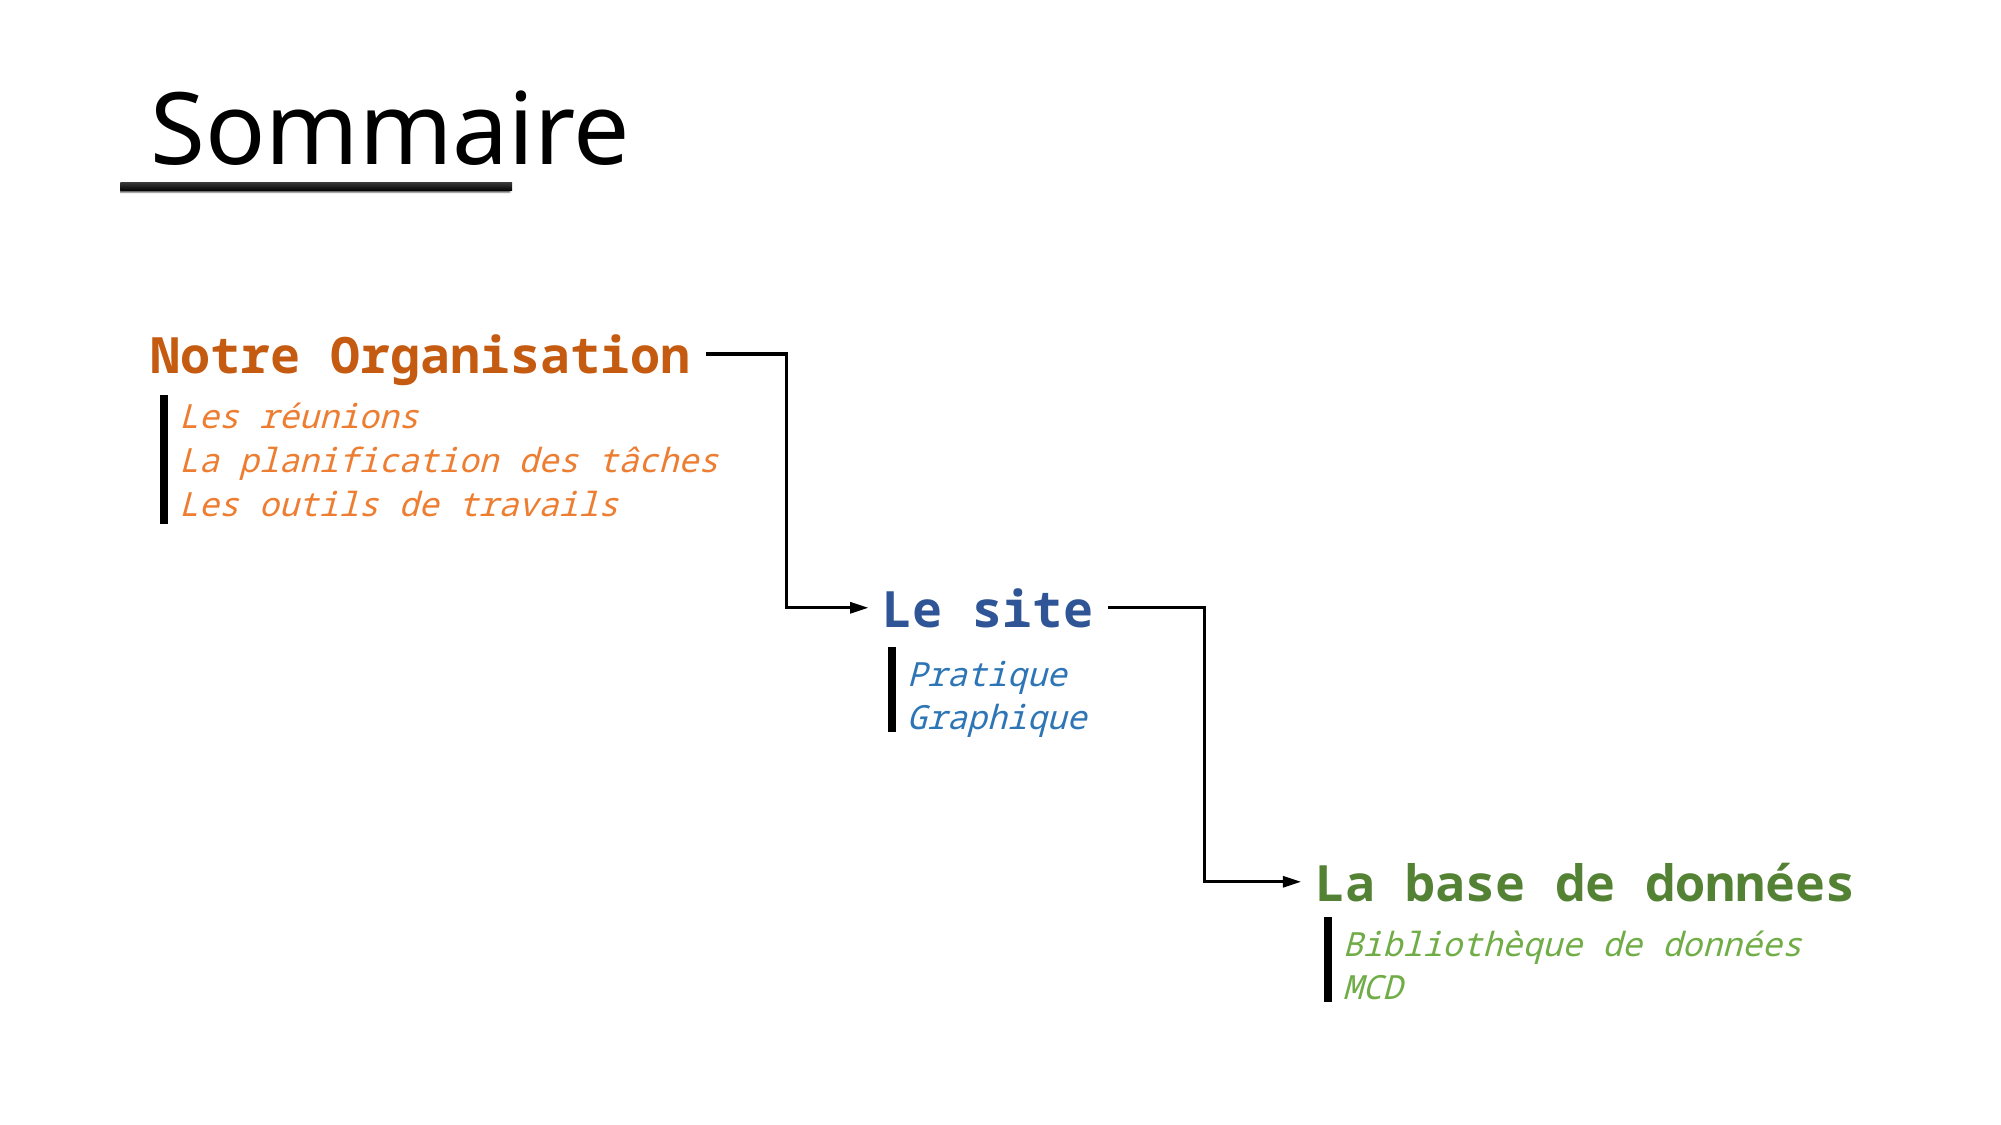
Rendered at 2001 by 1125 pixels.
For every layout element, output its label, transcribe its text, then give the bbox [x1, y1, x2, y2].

text_box [1325, 918, 1331, 1001]
text_box Les réunions [163, 388, 416, 431]
text_box La base de données [1300, 843, 1833, 920]
text_box Notre Organisation [135, 316, 668, 392]
text_box [889, 648, 895, 731]
text_box [120, 182, 135, 191]
text_box Le site [867, 569, 1094, 646]
text_box Graphique [891, 689, 1088, 745]
text_box [161, 396, 167, 523]
text_box Les outils de travails [163, 475, 618, 532]
text_box Sommaire [135, 56, 498, 194]
text_box [498, 182, 512, 191]
text_box Bibliothèque de données [1327, 915, 1782, 971]
text_box La planification des tâches [167, 431, 692, 488]
text_box Pratique [891, 645, 1070, 689]
text_box MCD [1327, 958, 1414, 1015]
